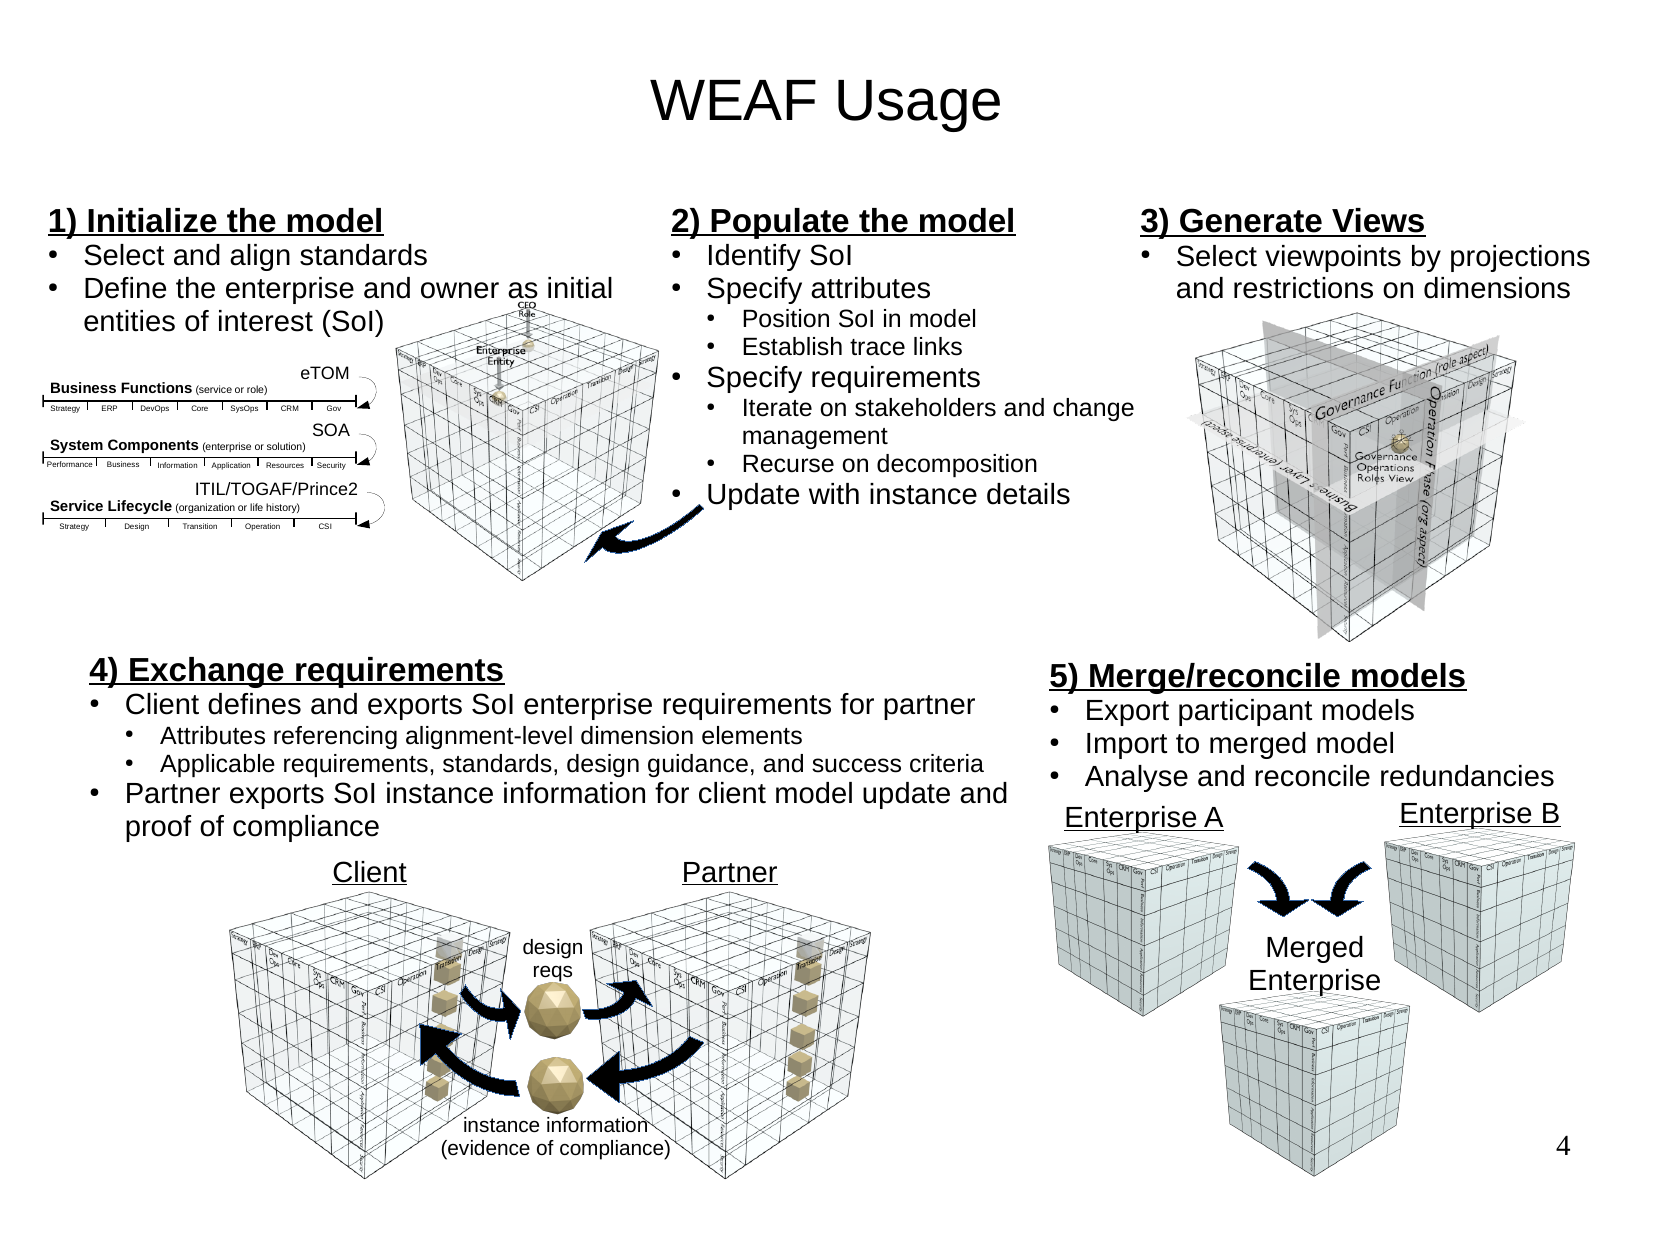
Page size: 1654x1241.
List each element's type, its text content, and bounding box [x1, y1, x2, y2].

text_box [1311, 861, 1372, 917]
text_box 3) Generate Views Select viewpoints by projections and restrictions on dimensions [1125, 195, 1654, 313]
picture [42, 360, 385, 534]
text_box [459, 984, 521, 1040]
text_box 5) Merge/reconcile models Export participant models Import to merged model Analyse and reconcile redundancies [1034, 649, 1644, 801]
picture [1047, 827, 1577, 1178]
text_box [1247, 861, 1309, 917]
text_box 2) Populate the model Identify SoI Specify attributes Position SoI in model Establish trace links Specify requirements Iterate on stakeholders and change management Recurse on decomposition Update with instance details [656, 195, 1182, 518]
text_box [586, 1036, 704, 1103]
text_box 4) Exchange requirements Client defines and exports SoI enterprise requirements for partner Attributes referencing alignment-level dimension elements Applicable requirements, standards, design guidance, and success criteria Partner exports SoI instance information for client model update and proof of compliance [74, 644, 1035, 851]
picture [1182, 312, 1528, 642]
picture [224, 885, 515, 1186]
text_box 1) Initialize the model Select and align standards Define the enterprise and owner as initial entities of interest (SoI) [33, 195, 631, 361]
text_box [582, 980, 653, 1020]
picture [388, 290, 666, 585]
picture [523, 980, 583, 1040]
picture [525, 885, 876, 1186]
text_box [419, 1023, 520, 1097]
title WEAF Usage [82, 49, 1571, 151]
text_box [584, 504, 704, 563]
